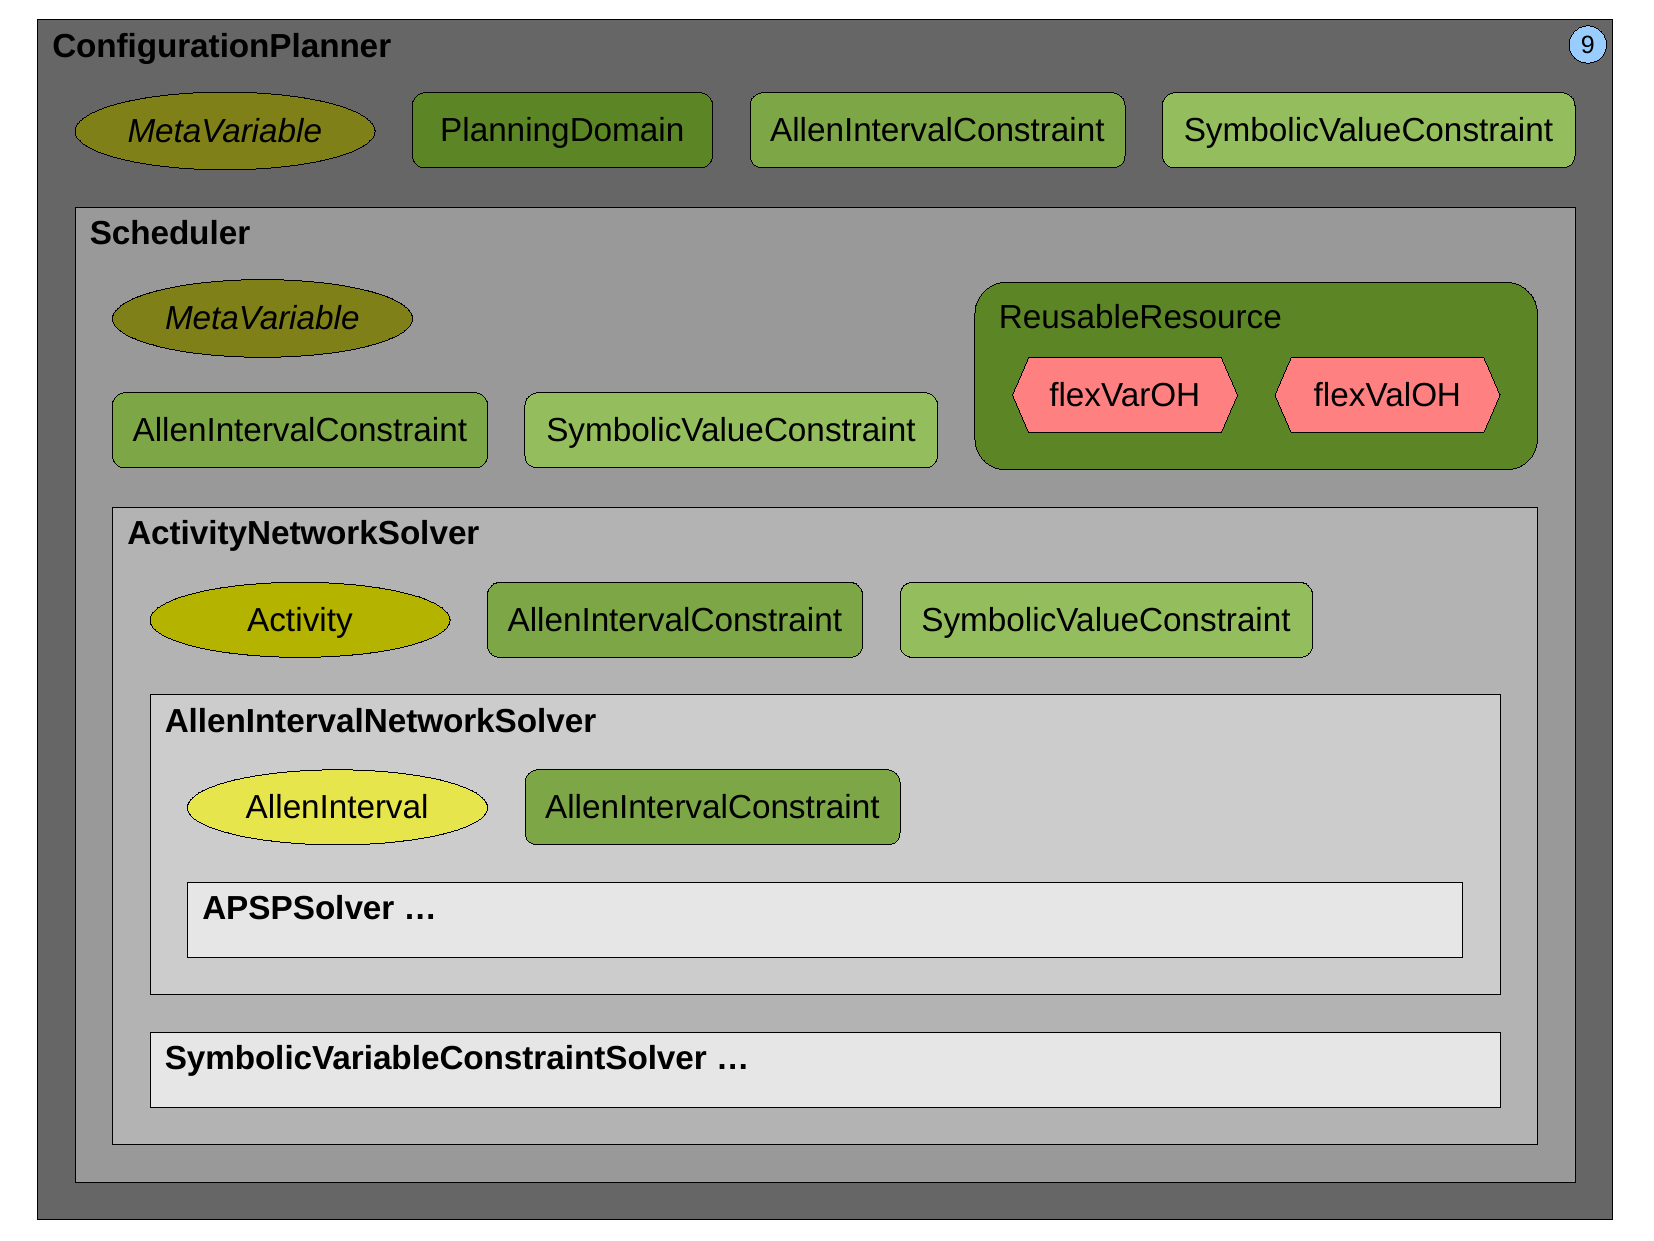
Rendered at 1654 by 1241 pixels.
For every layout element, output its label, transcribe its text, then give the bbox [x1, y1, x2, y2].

text_box flexVarOH [1012, 357, 1238, 433]
text_box ConfigurationPlanner [37, 19, 1613, 1220]
text_box AllenIntervalConstraint [750, 92, 1126, 168]
text_box SymbolicValueConstraint [1162, 92, 1576, 168]
text_box MetaVariable [112, 279, 413, 358]
text_box flexValOH [1275, 357, 1501, 433]
text_box Scheduler [75, 207, 1576, 1183]
text_box ReusableResource [974, 282, 1538, 470]
text_box Activity [150, 582, 451, 658]
text_box SymbolicValueConstraint [524, 392, 938, 468]
text_box PlanningDomain [412, 92, 713, 168]
text_box 9 [1569, 25, 1607, 64]
text_box APSPSolver … [187, 882, 1463, 958]
text_box AllenIntervalConstraint [487, 582, 863, 658]
text_box AllenIntervalNetworkSolver [150, 694, 1501, 995]
text_box AllenIntervalConstraint [525, 769, 901, 845]
text_box SymbolicValueConstraint [900, 582, 1313, 658]
text_box ActivityNetworkSolver [112, 507, 1538, 1145]
text_box SymbolicVariableConstraintSolver … [150, 1032, 1501, 1108]
text_box AllenIntervalConstraint [112, 392, 488, 468]
text_box MetaVariable [75, 92, 376, 170]
text_box AllenInterval [187, 769, 488, 845]
